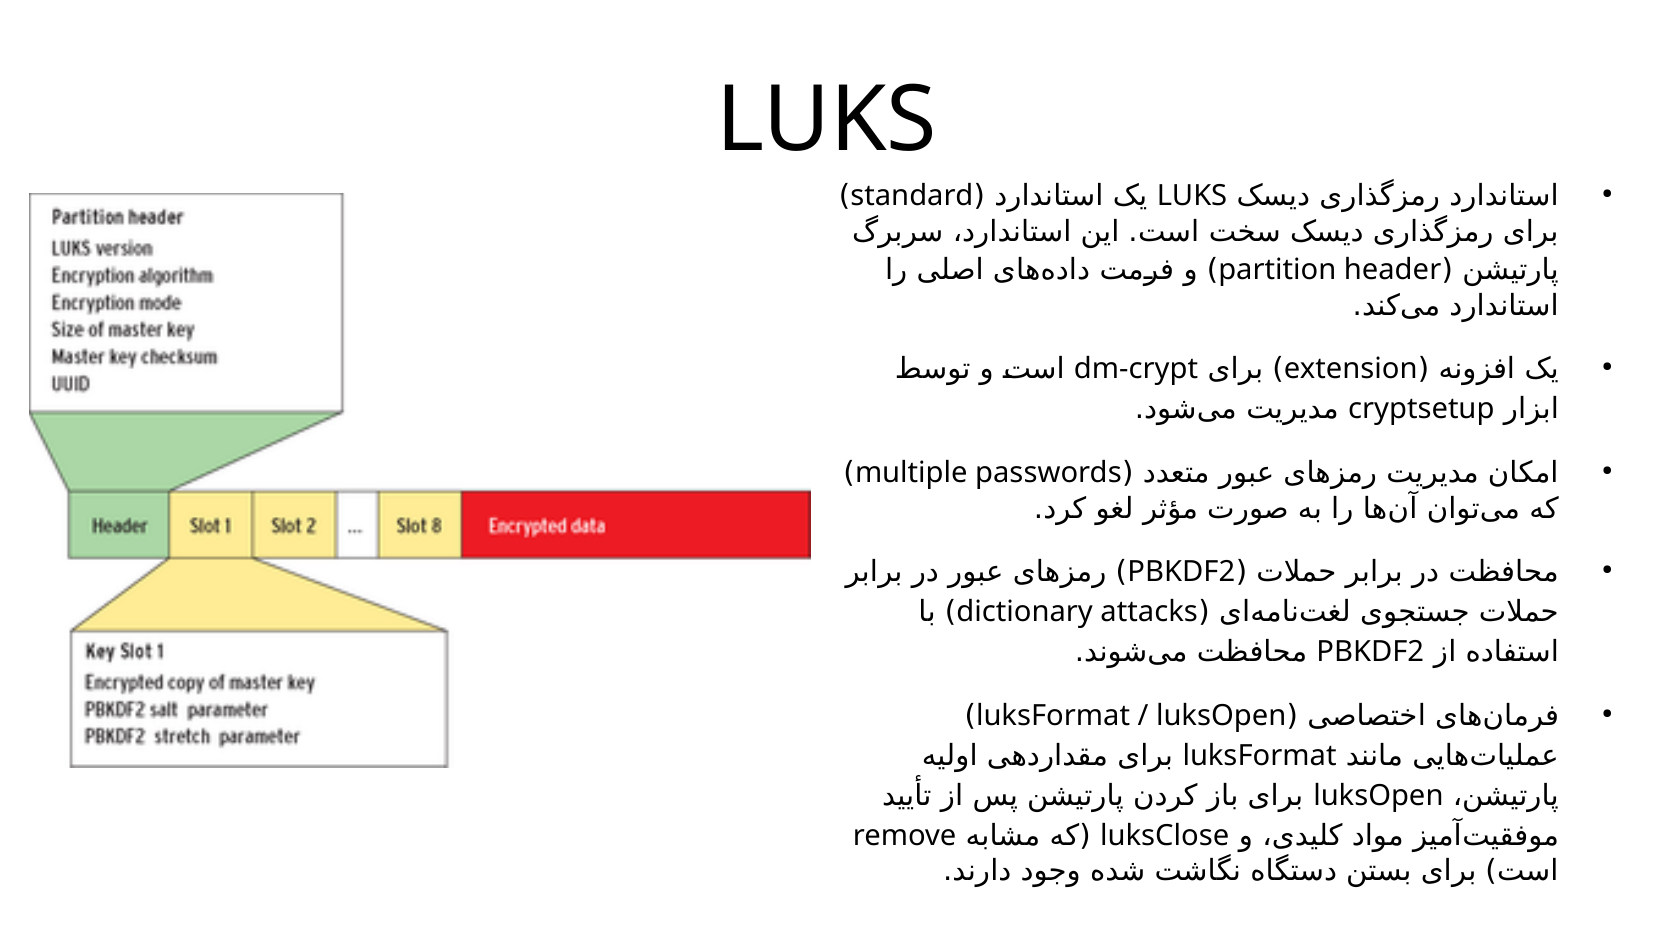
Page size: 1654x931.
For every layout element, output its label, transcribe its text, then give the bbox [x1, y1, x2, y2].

title LUKS [82, 37, 1571, 193]
list استاندارد رمزگذاری دیسک LUKS یک استاندارد (standard) برای رمزگذاری دیسک سخت است. این استاندارد، سربرگ پارتیشن (partition header) و فرمت داده‌های اصلی را استاندارد می‌کند. یک افزونه (extension) برای dm-crypt است و توسط ابزار cryptsetup مدیریت می‌شود. امکان مدیریت رمزهای عبور متعدد (multiple passwords) که می‌توان آن‌ها را به صورت مؤثر لغو کرد. محافظت در برابر حملات (PBKDF2) رمزهای عبور در برابر حملات جستجوی لغت‌نامه‌ای (dictionary attacks) با استفاده از PBKDF2 محافظت می‌شوند. فرمان‌های اختصاصی (luksFormat / luksOpen) عملیات‌هایی مانند luksFormat برای مقداردهی اولیه پارتیشن، luksOpen برای باز کردن پارتیشن پس از تأیید موفقیت‌آمیز مواد کلیدی، و luksClose (که مشابه remove است) برای بستن دستگاه نگاشت شده وجود دارند. [832, 174, 1630, 898]
picture [29, 193, 811, 768]
